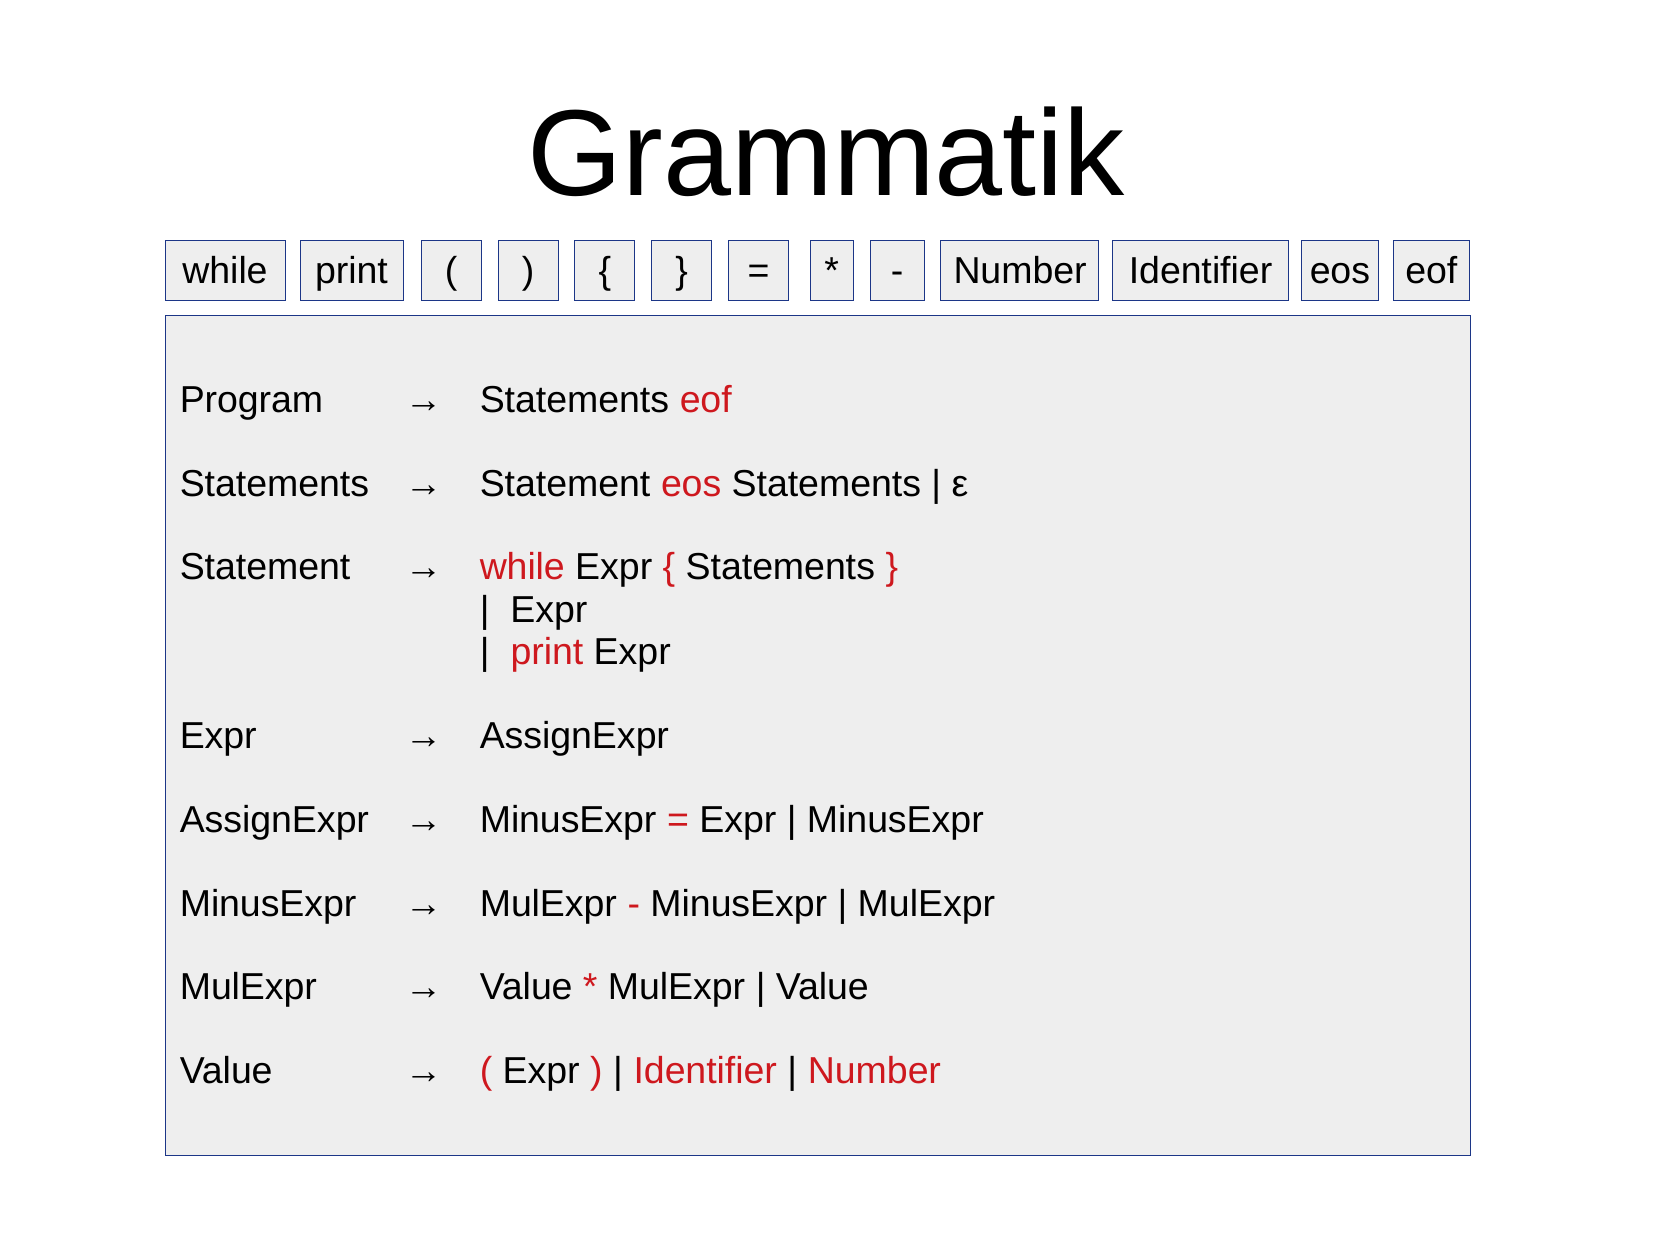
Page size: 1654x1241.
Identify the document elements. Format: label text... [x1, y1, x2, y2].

text_box eos [1301, 240, 1379, 301]
text_box { [574, 240, 635, 301]
text_box } [651, 240, 712, 301]
text_box Program → Statements eof Statements → Statement eos Statements | ε Statement → while Expr { Statements } | Expr | print Expr Expr → AssignExpr AssignExpr → MinusExpr = Expr | MinusExpr MinusExpr → MulExpr - MinusExpr | MulExpr MulExpr → Value * MulExpr | Value Value → ( Expr ) | Identifier | Number [165, 315, 1471, 1156]
title Grammatik [82, 49, 1571, 257]
text_box * [810, 240, 854, 301]
text_box Number [940, 240, 1099, 301]
text_box eof [1393, 240, 1470, 301]
text_box print [300, 240, 404, 301]
text_box Identifier [1112, 240, 1289, 301]
text_box ) [498, 240, 559, 301]
text_box - [870, 240, 925, 301]
text_box = [728, 240, 789, 301]
text_box ( [421, 240, 482, 301]
text_box while [165, 240, 286, 301]
